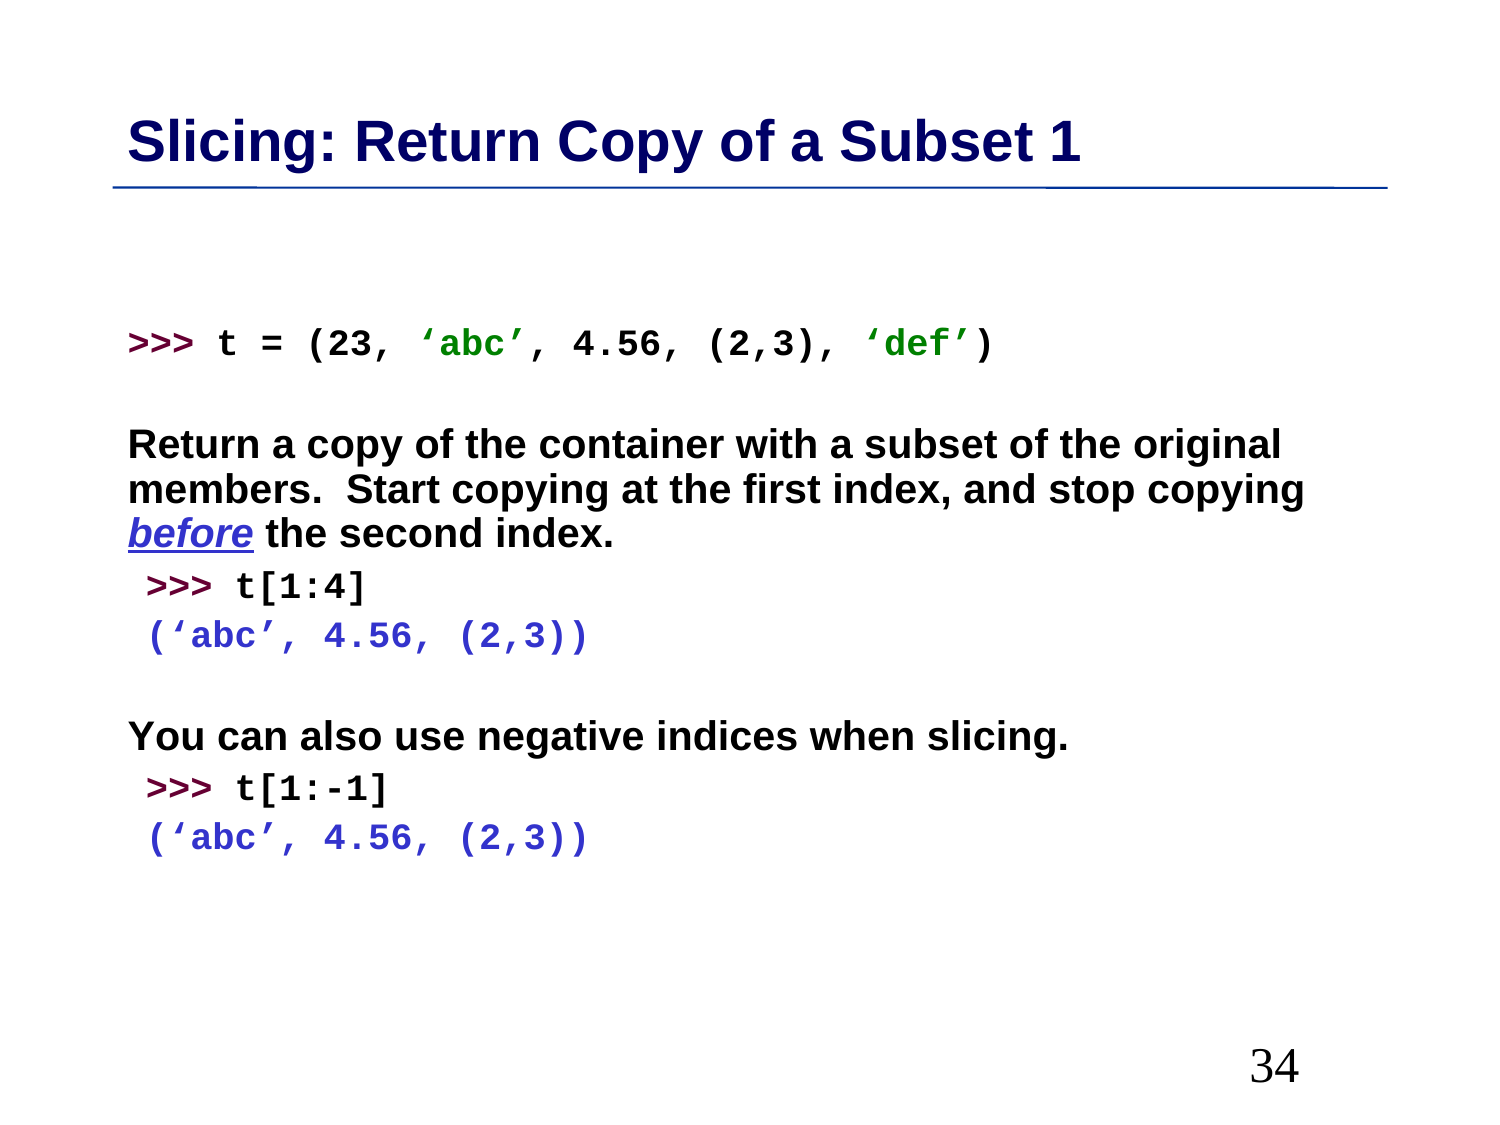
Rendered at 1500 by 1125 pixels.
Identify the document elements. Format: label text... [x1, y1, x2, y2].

text_box <number> [1074, 994, 1387, 1125]
title Slicing: Return Copy of a Subset 1 [112, 95, 1388, 181]
list >>> t = (23, ‘abc’, 4.56, (2,3), ‘def’) Return a copy of the container with a subset of the original members. Start copying at the first index, and stop copying before the second index. >>> t[1:4] (‘abc’, 4.56, (2,3)) You can also use negative indices when slicing. >>> t[1:-1] (‘abc’, 4.56, (2,3)) [112, 262, 1388, 868]
